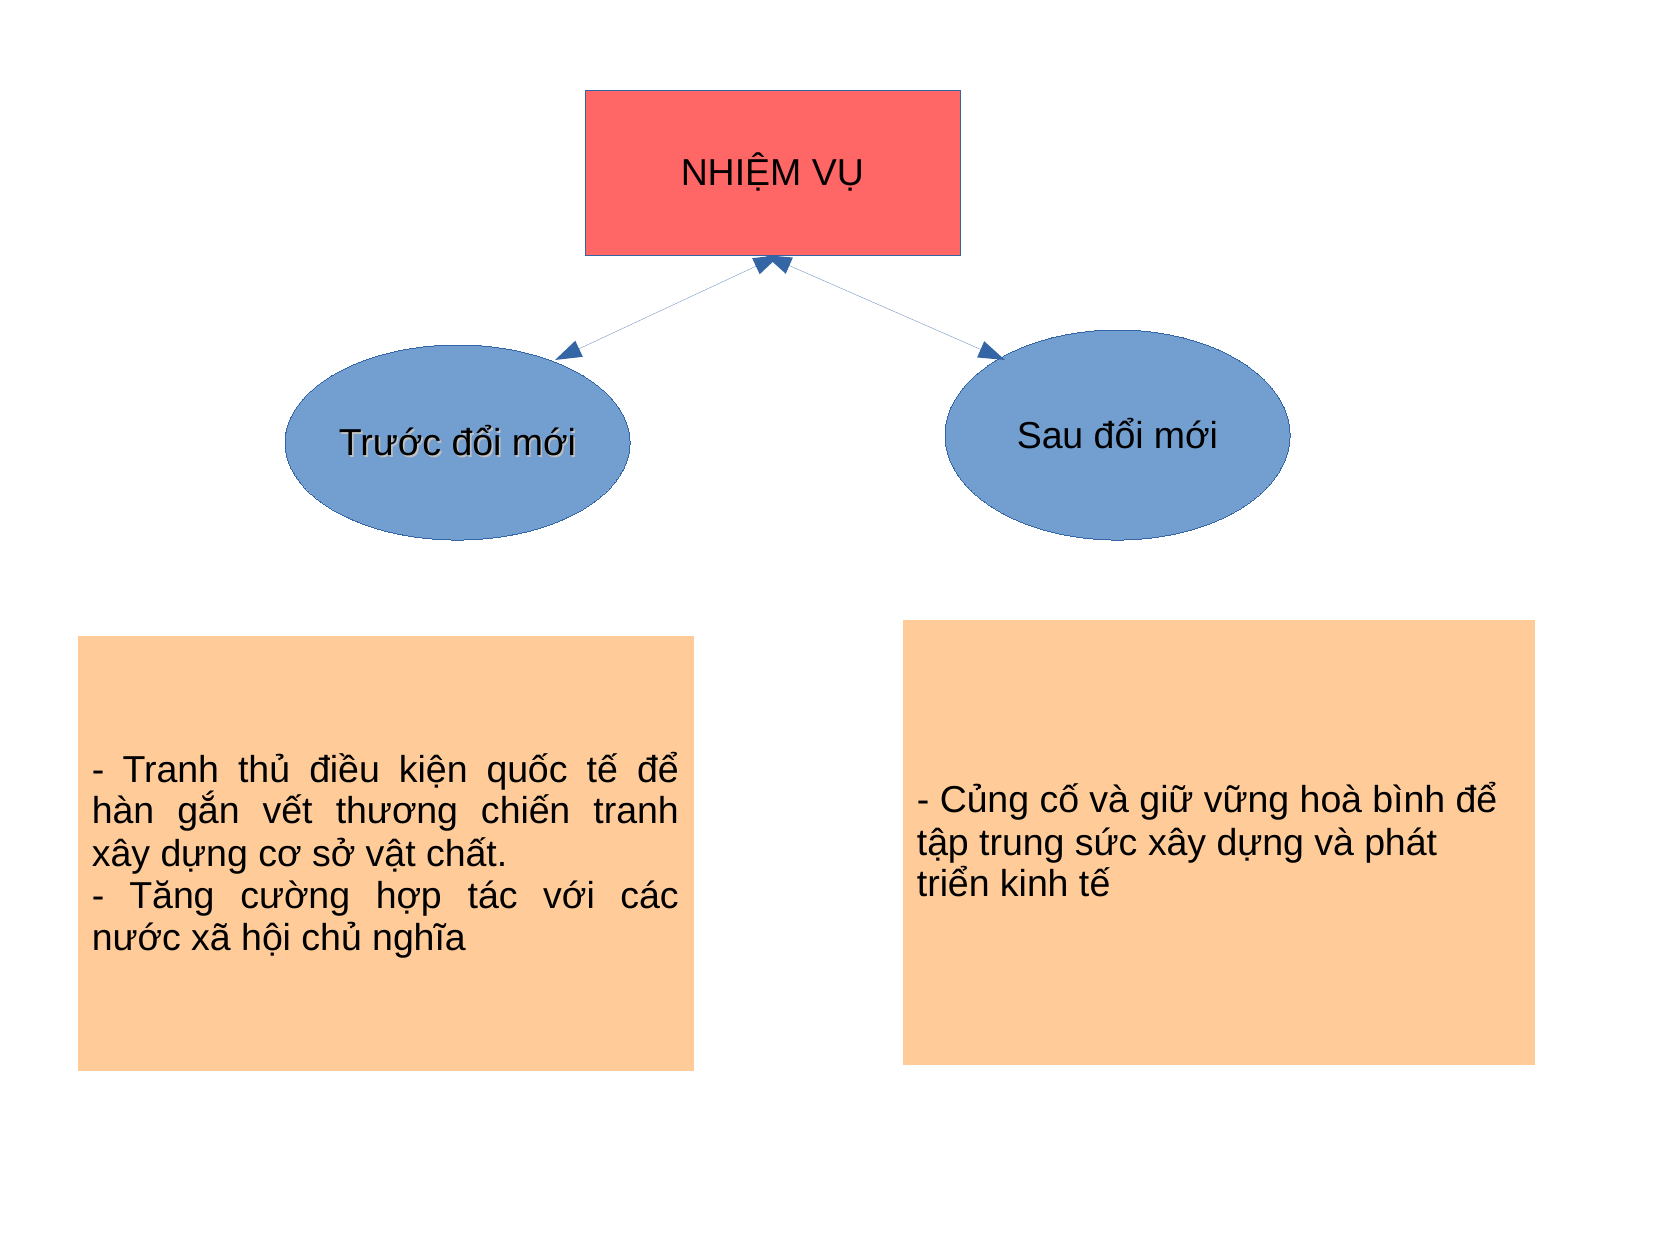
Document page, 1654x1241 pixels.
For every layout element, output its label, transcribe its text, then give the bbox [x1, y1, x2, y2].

text_box NHIỆM VỤ [585, 90, 961, 256]
text_box Trước đổi mới [285, 345, 631, 541]
table_header - Củng cố và giữ vững hoà bình để tập trung sức xây dựng và phát triển kinh tế [903, 620, 1535, 1065]
text_box Sau đổi mới [945, 330, 1291, 541]
table_header - Tranh thủ điều kiện quốc tế để hàn gắn vết thương chiến tranh xây dựng cơ sở vật chất. - Tăng cường hợp tác với các nước xã hội chủ nghĩa [78, 636, 694, 1071]
